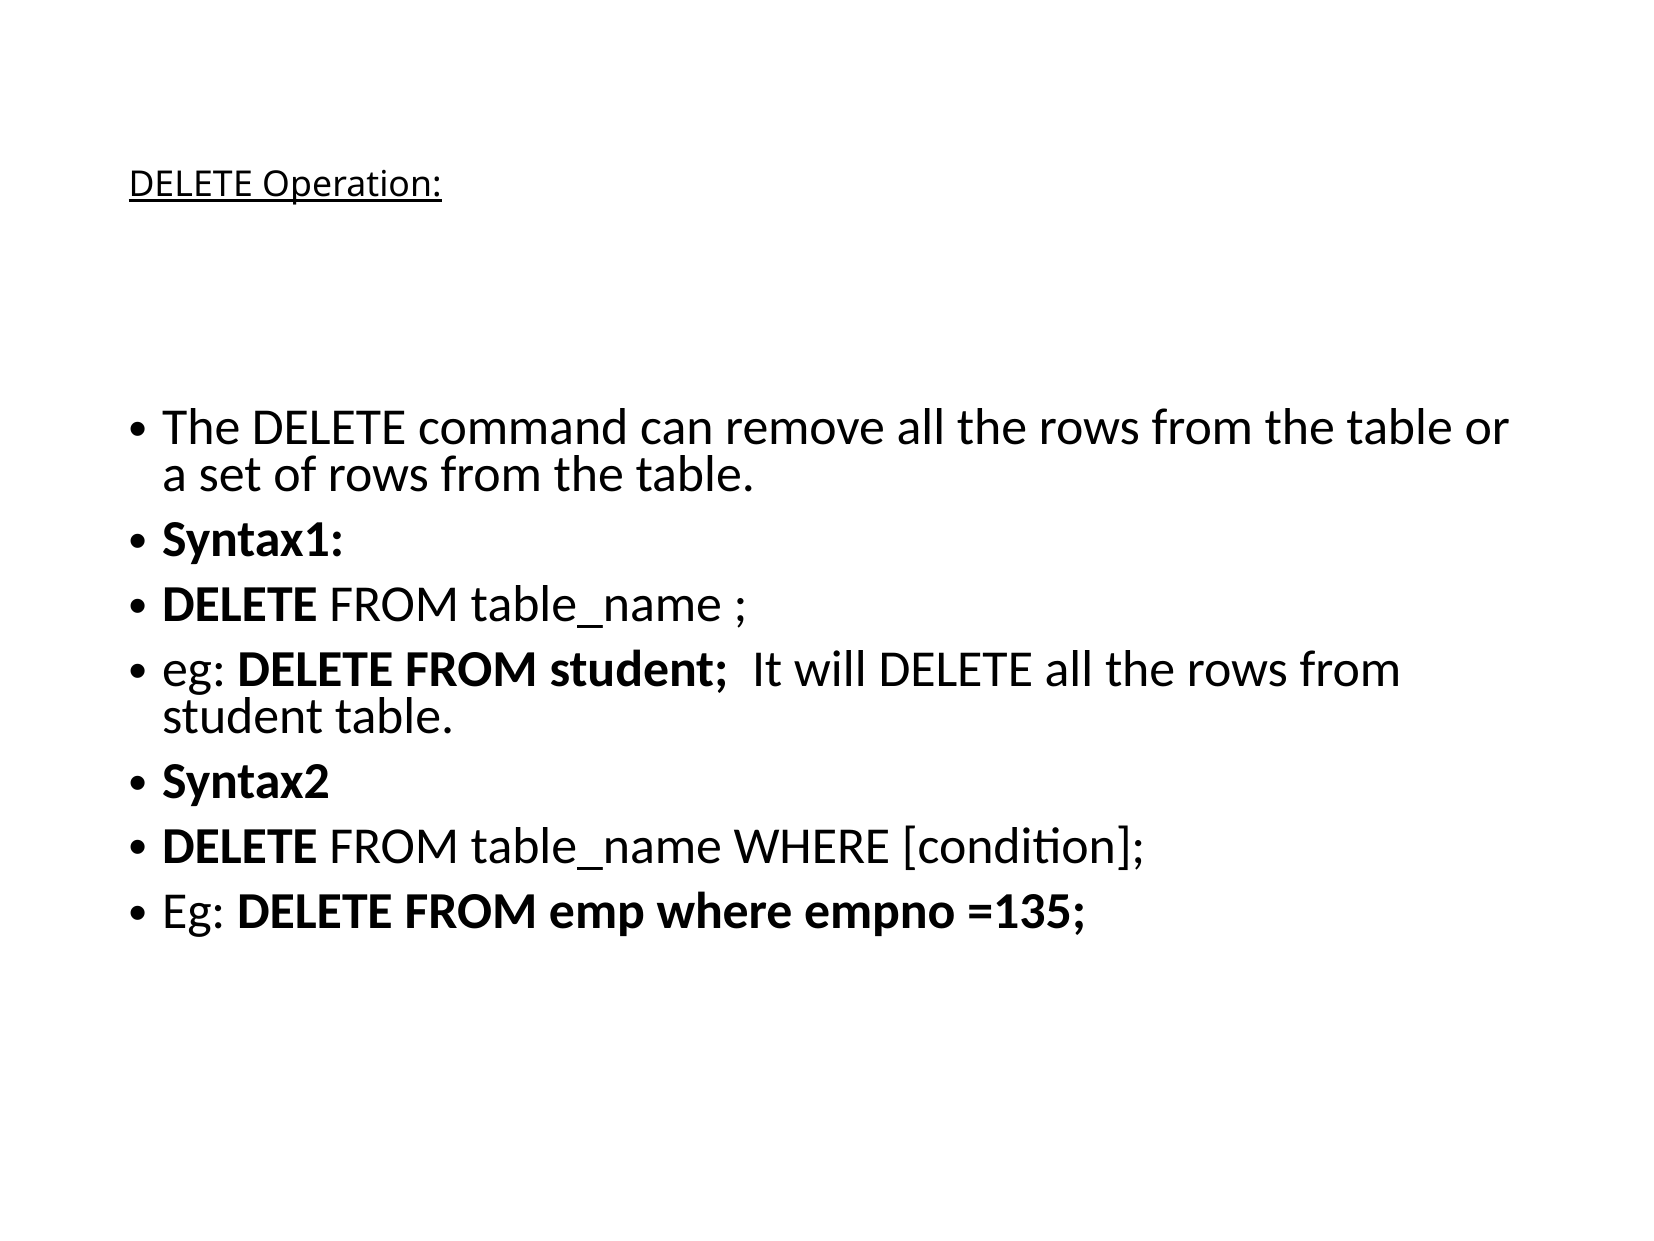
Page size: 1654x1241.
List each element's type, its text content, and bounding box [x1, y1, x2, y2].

title DELETE Operation: [113, 65, 1540, 306]
list The DELETE command can remove all the rows from the table or a set of rows from the table. Syntax1: DELETE FROM table_name ; eg: DELETE FROM student; It will DELETE all the rows from student table. Syntax2 DELETE FROM table_name WHERE [condition]; Eg: DELETE FROM emp where empno =135; [113, 330, 1540, 1117]
